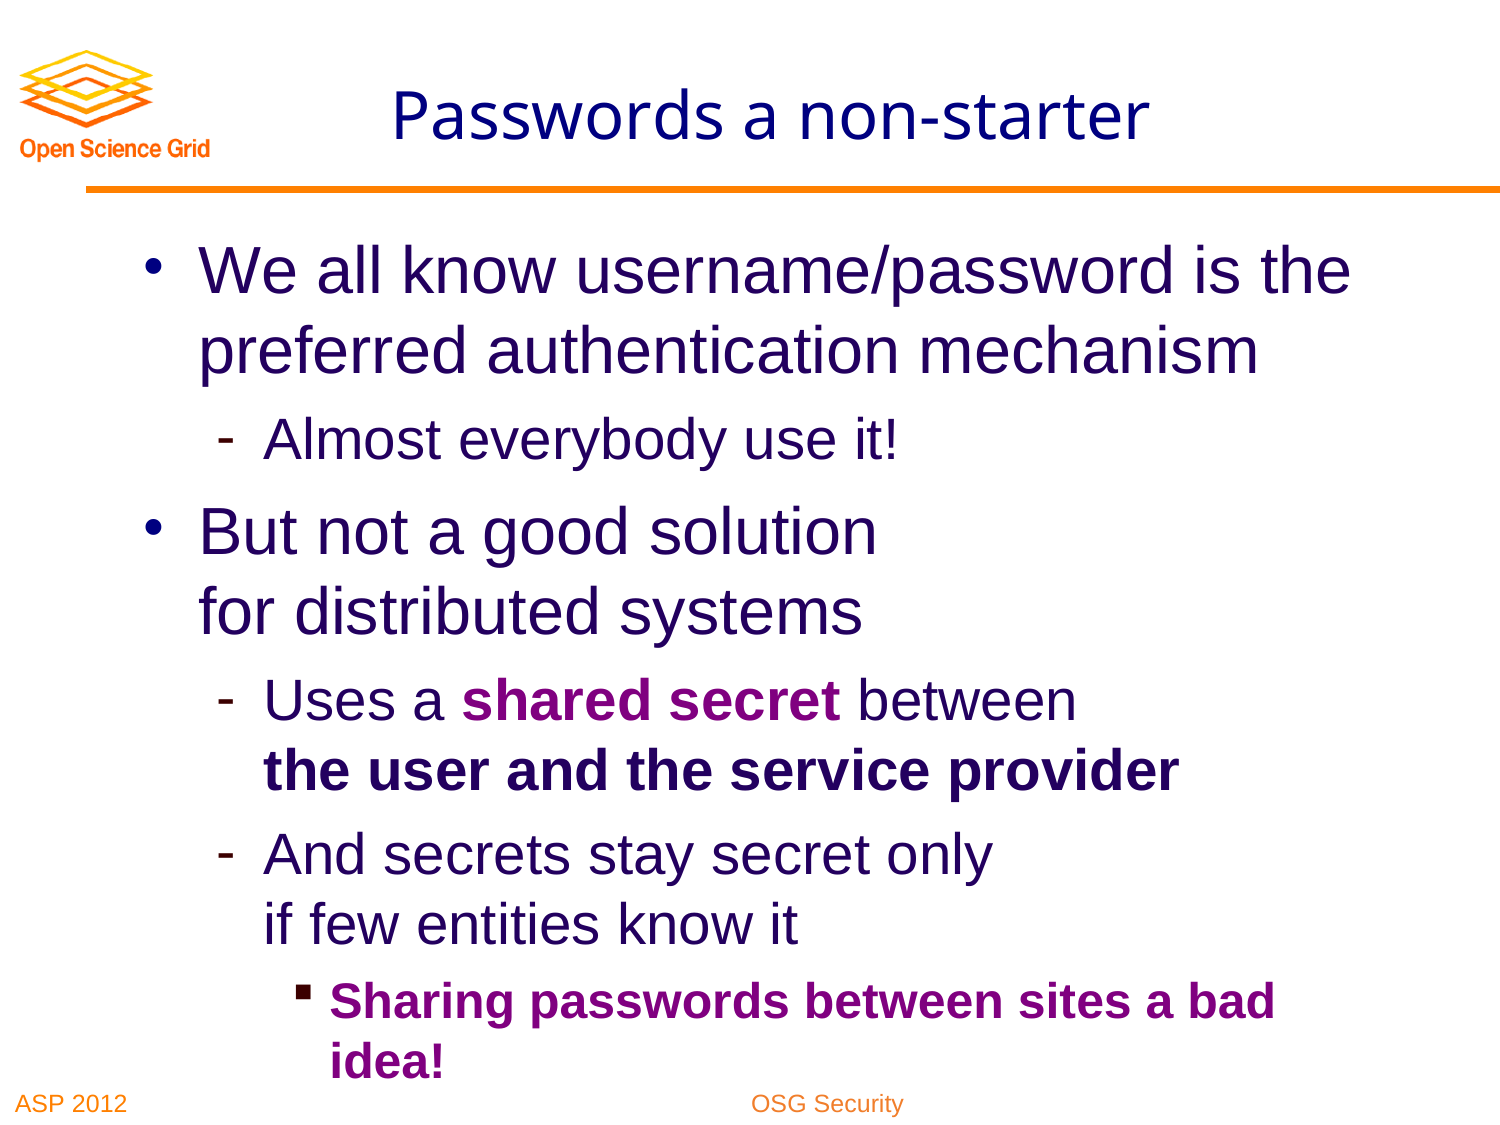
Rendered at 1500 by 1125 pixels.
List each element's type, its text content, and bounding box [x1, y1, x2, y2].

list We all know username/password is the preferred authentication mechanism Almost everybody use it! But not a good solution for distributed systems Uses a shared secret between the user and the service provider And secrets stay secret only if few entities know it Sharing passwords between sites a bad idea! [127, 218, 1403, 1057]
picture [0, 27, 201, 179]
title Passwords a non-starter [201, 18, 1342, 207]
